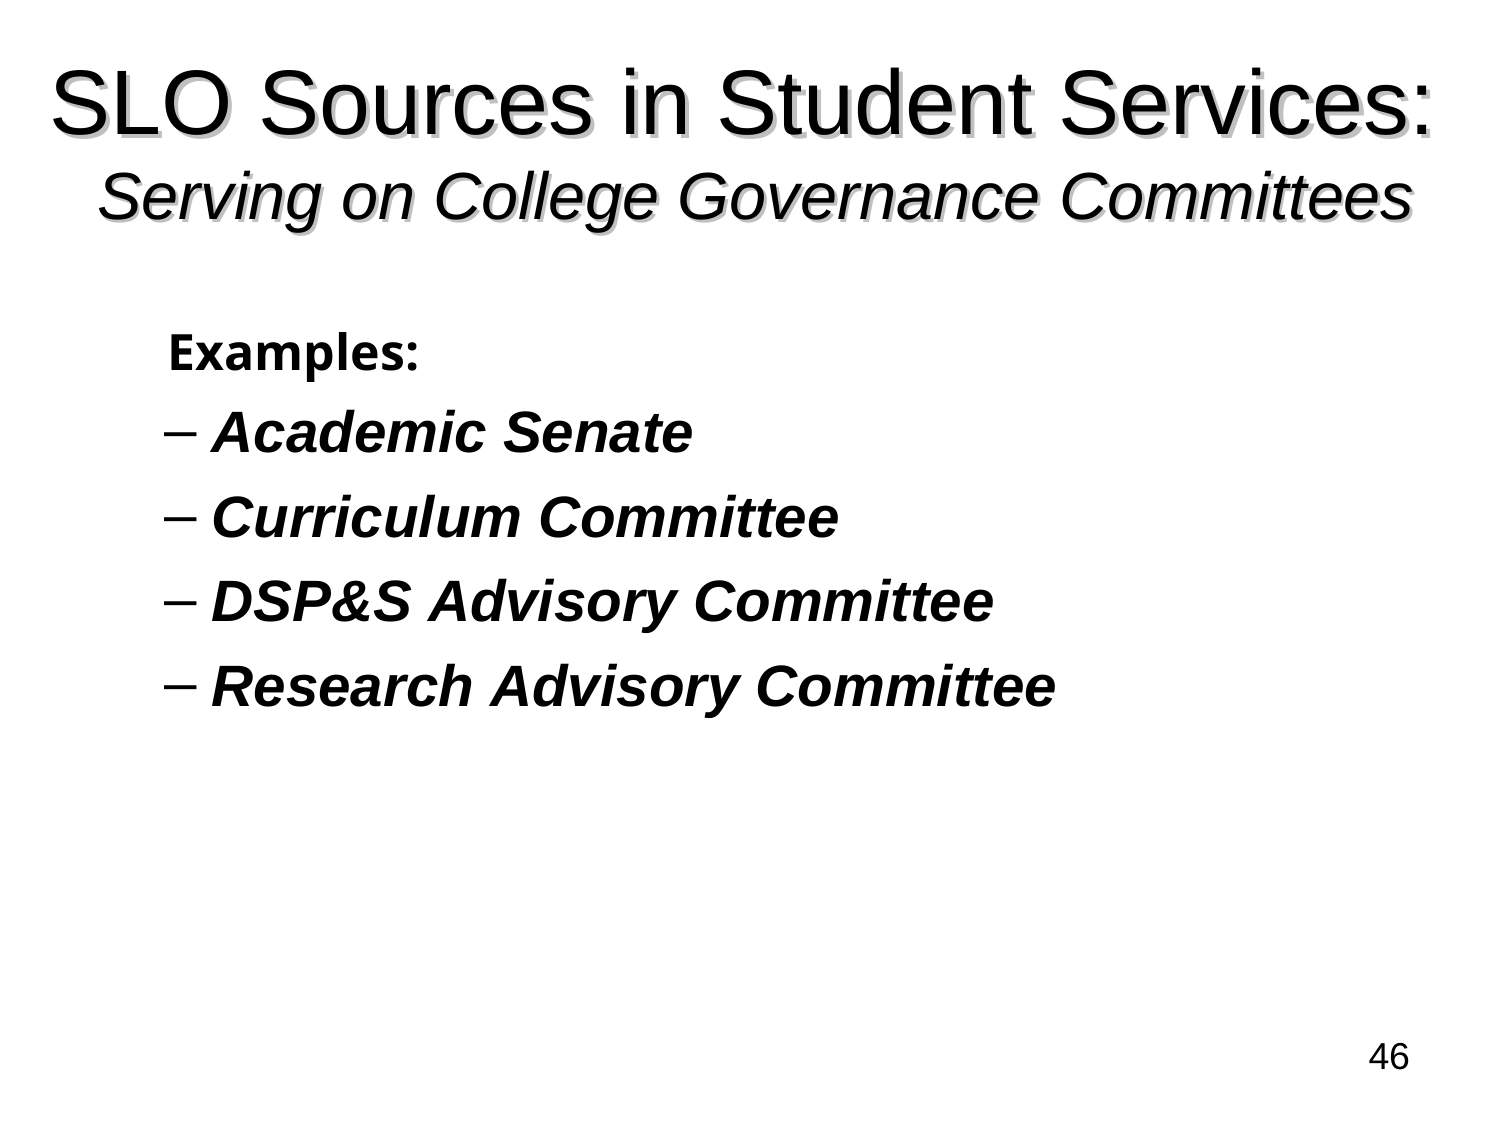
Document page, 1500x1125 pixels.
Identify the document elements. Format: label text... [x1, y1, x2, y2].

list Examples: Academic Senate Curriculum Committee DSP&S Advisory Committee Research Advisory Committee [75, 312, 1426, 1055]
title SLO Sources in Student Services: Serving on College Governance Committees [0, 0, 1500, 275]
